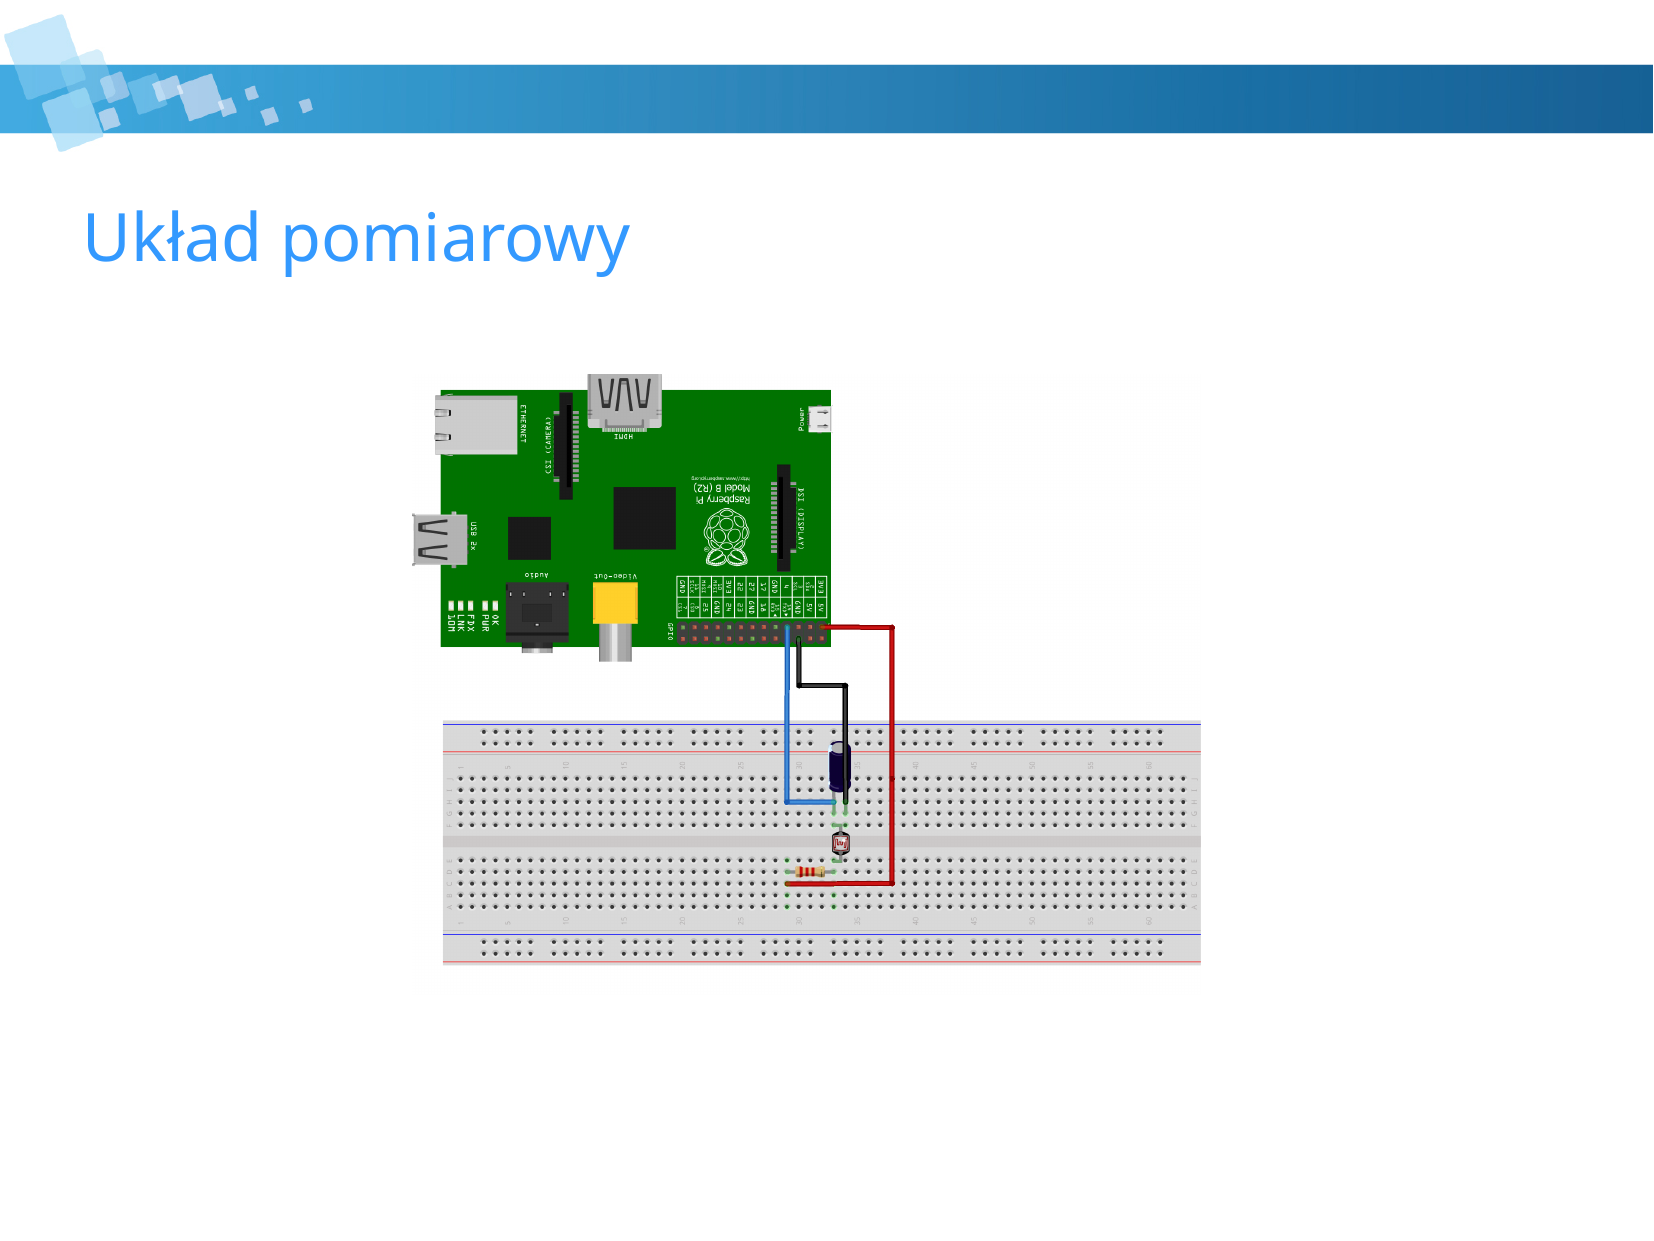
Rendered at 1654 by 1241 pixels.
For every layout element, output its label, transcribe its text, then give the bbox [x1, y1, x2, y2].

title Układ pomiarowy [82, 132, 1571, 340]
picture [0, 0, 1653, 1238]
